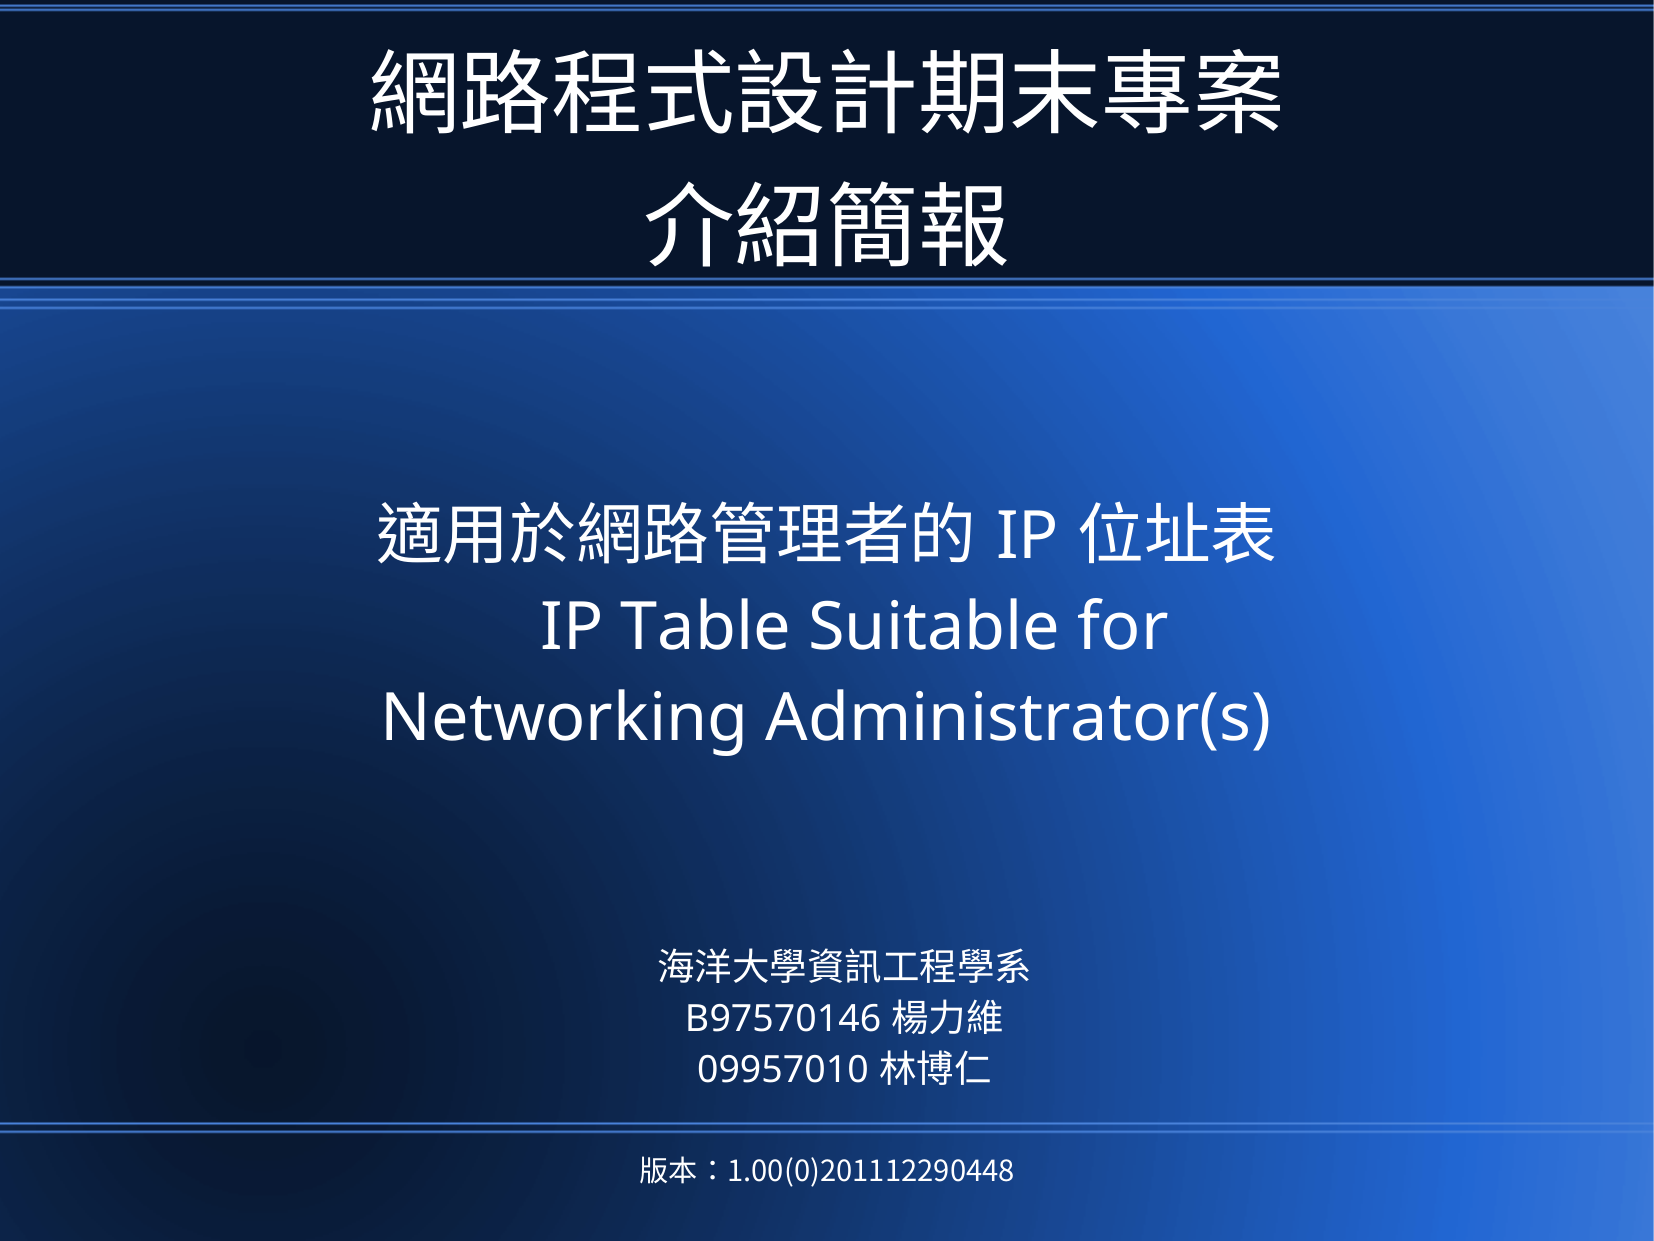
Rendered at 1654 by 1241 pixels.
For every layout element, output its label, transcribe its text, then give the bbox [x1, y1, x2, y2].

text_box 海洋大學資訊工程學系 B97570146楊力維 09957010林博仁 [377, 933, 1312, 1100]
subtitle 適用於網路管理者的IP位址表 IP Table Suitable for Networking Administrator(s) [295, 500, 1359, 740]
title 網路程式設計期末專案 介紹簡報 [82, 29, 1571, 277]
picture [0, 0, 1654, 1241]
